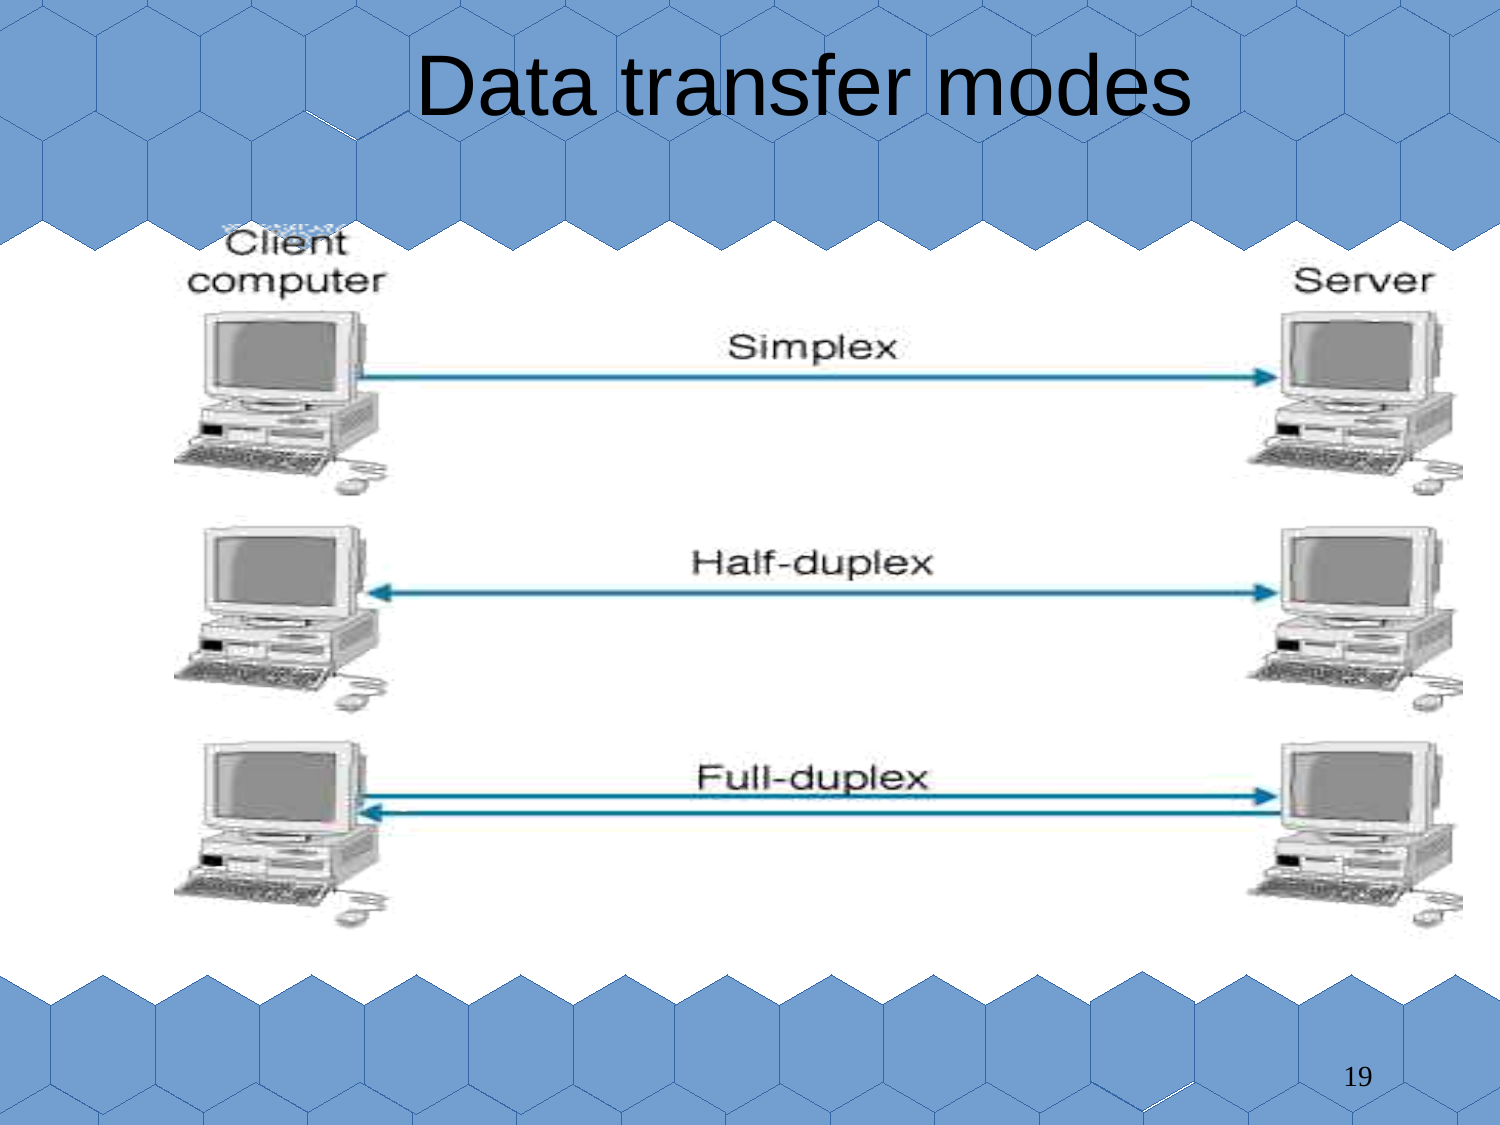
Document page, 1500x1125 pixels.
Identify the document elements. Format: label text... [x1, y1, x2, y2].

text_box <number> [1074, 1050, 1388, 1125]
title Data transfer modes [112, 0, 1463, 175]
picture [174, 224, 1463, 951]
